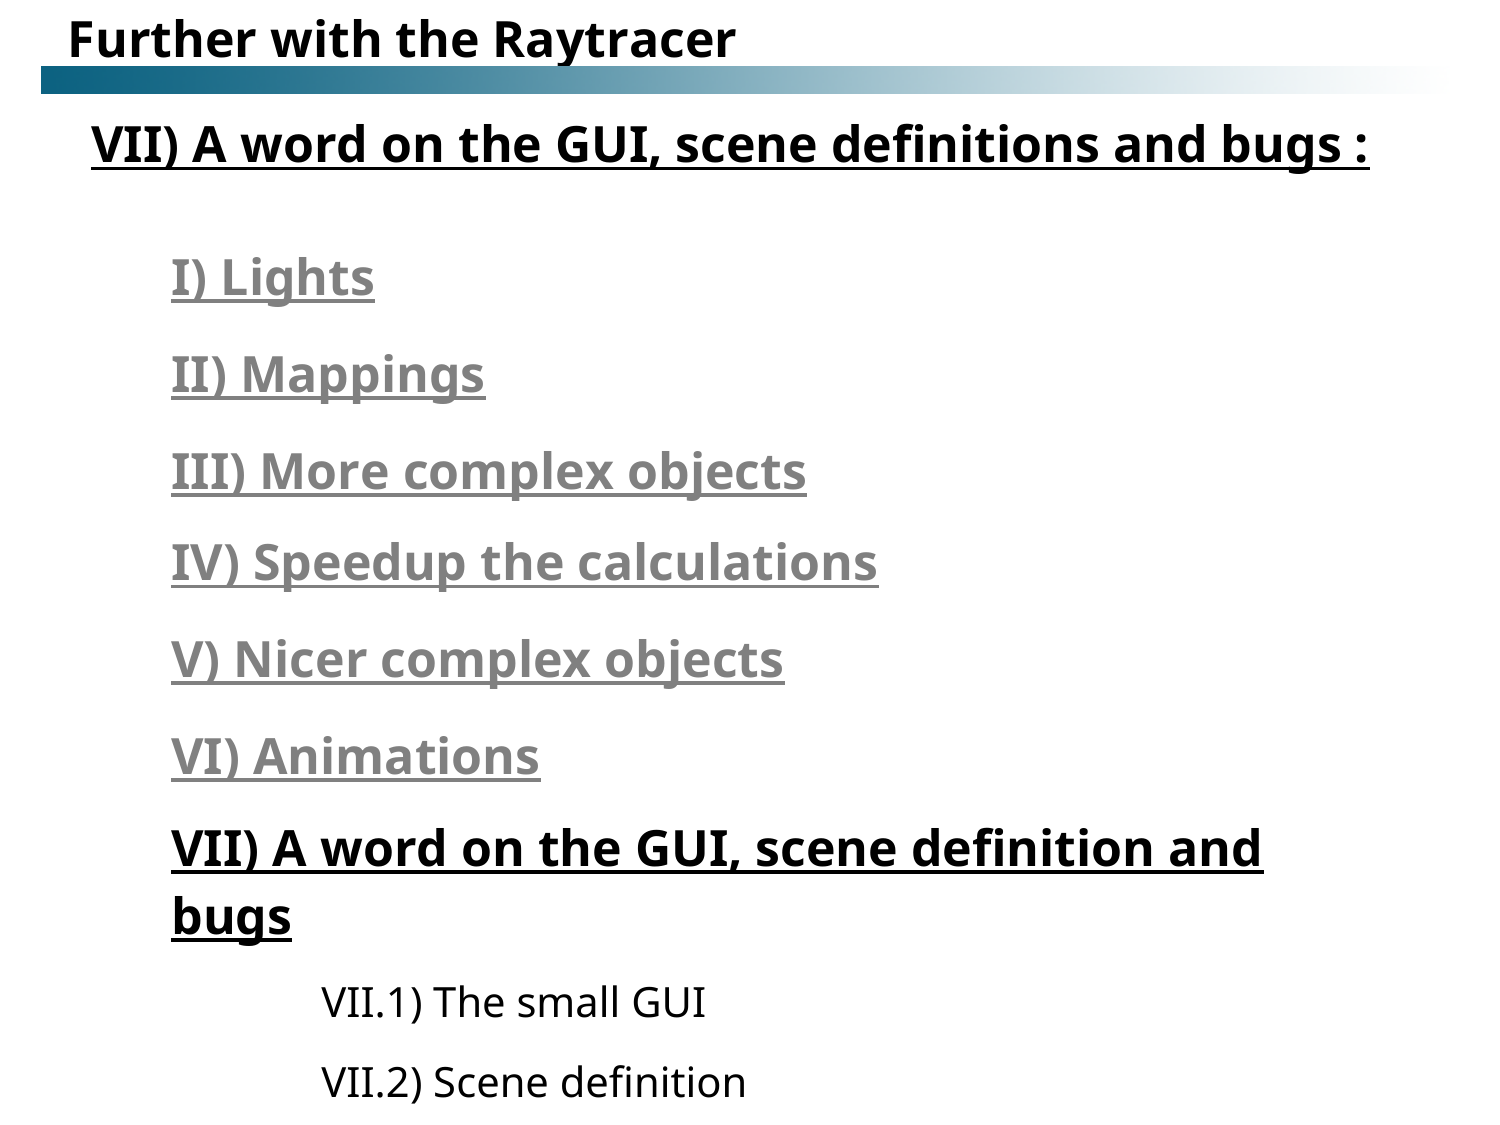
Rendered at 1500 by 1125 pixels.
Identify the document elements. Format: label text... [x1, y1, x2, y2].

text_box I) Lights II) Mappings III) More complex objects IV) Speedup the calculations V) Nicer complex objects VI) Animations VII) A word on the GUI, scene definition and bugs VII.1) The small GUI VII.2) Scene definition VII.3) Known bugs [156, 234, 1388, 1125]
picture [41, 66, 1471, 94]
title Further with the Raytracer [53, 1, 859, 66]
text_box VII) A word on the GUI, scene definitions and bugs : [76, 101, 1447, 186]
